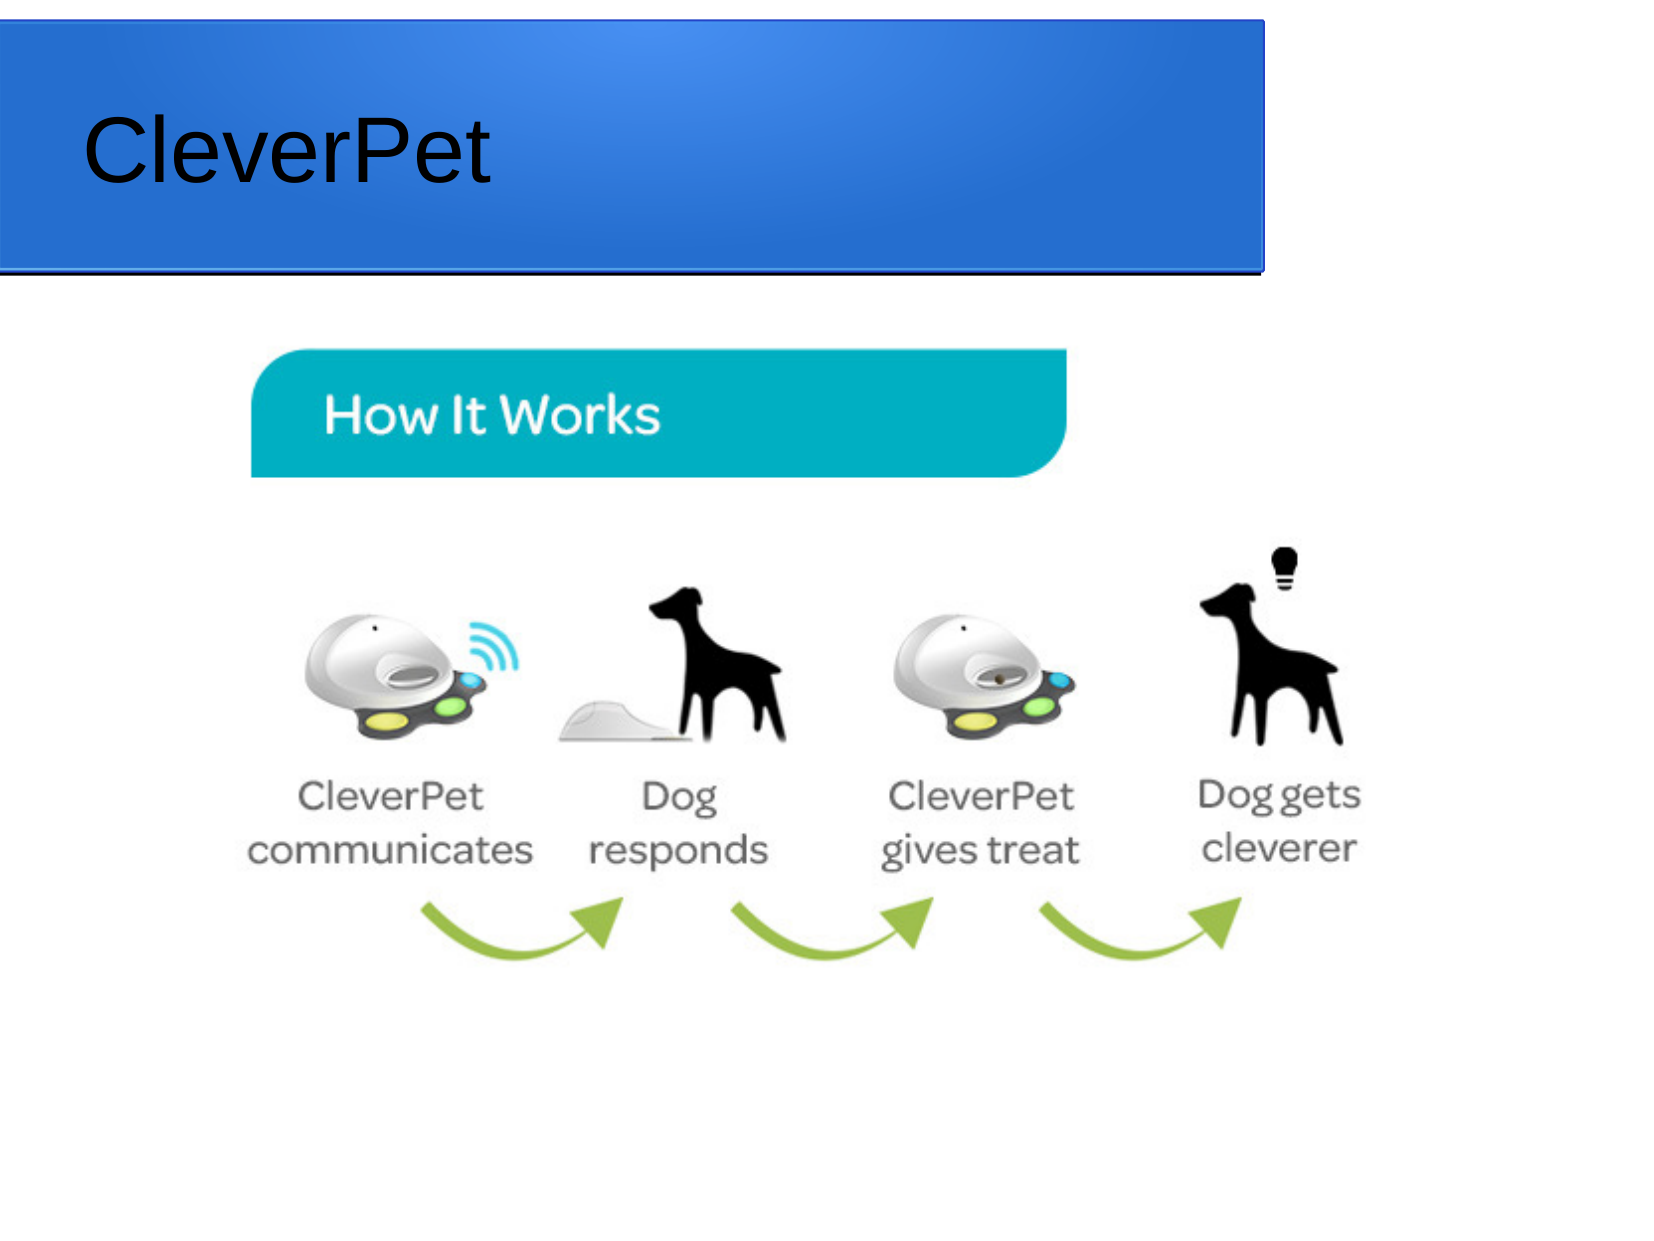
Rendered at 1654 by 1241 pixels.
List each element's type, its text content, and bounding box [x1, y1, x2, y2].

title CleverPet [82, 47, 1235, 252]
picture [204, 299, 1449, 1019]
